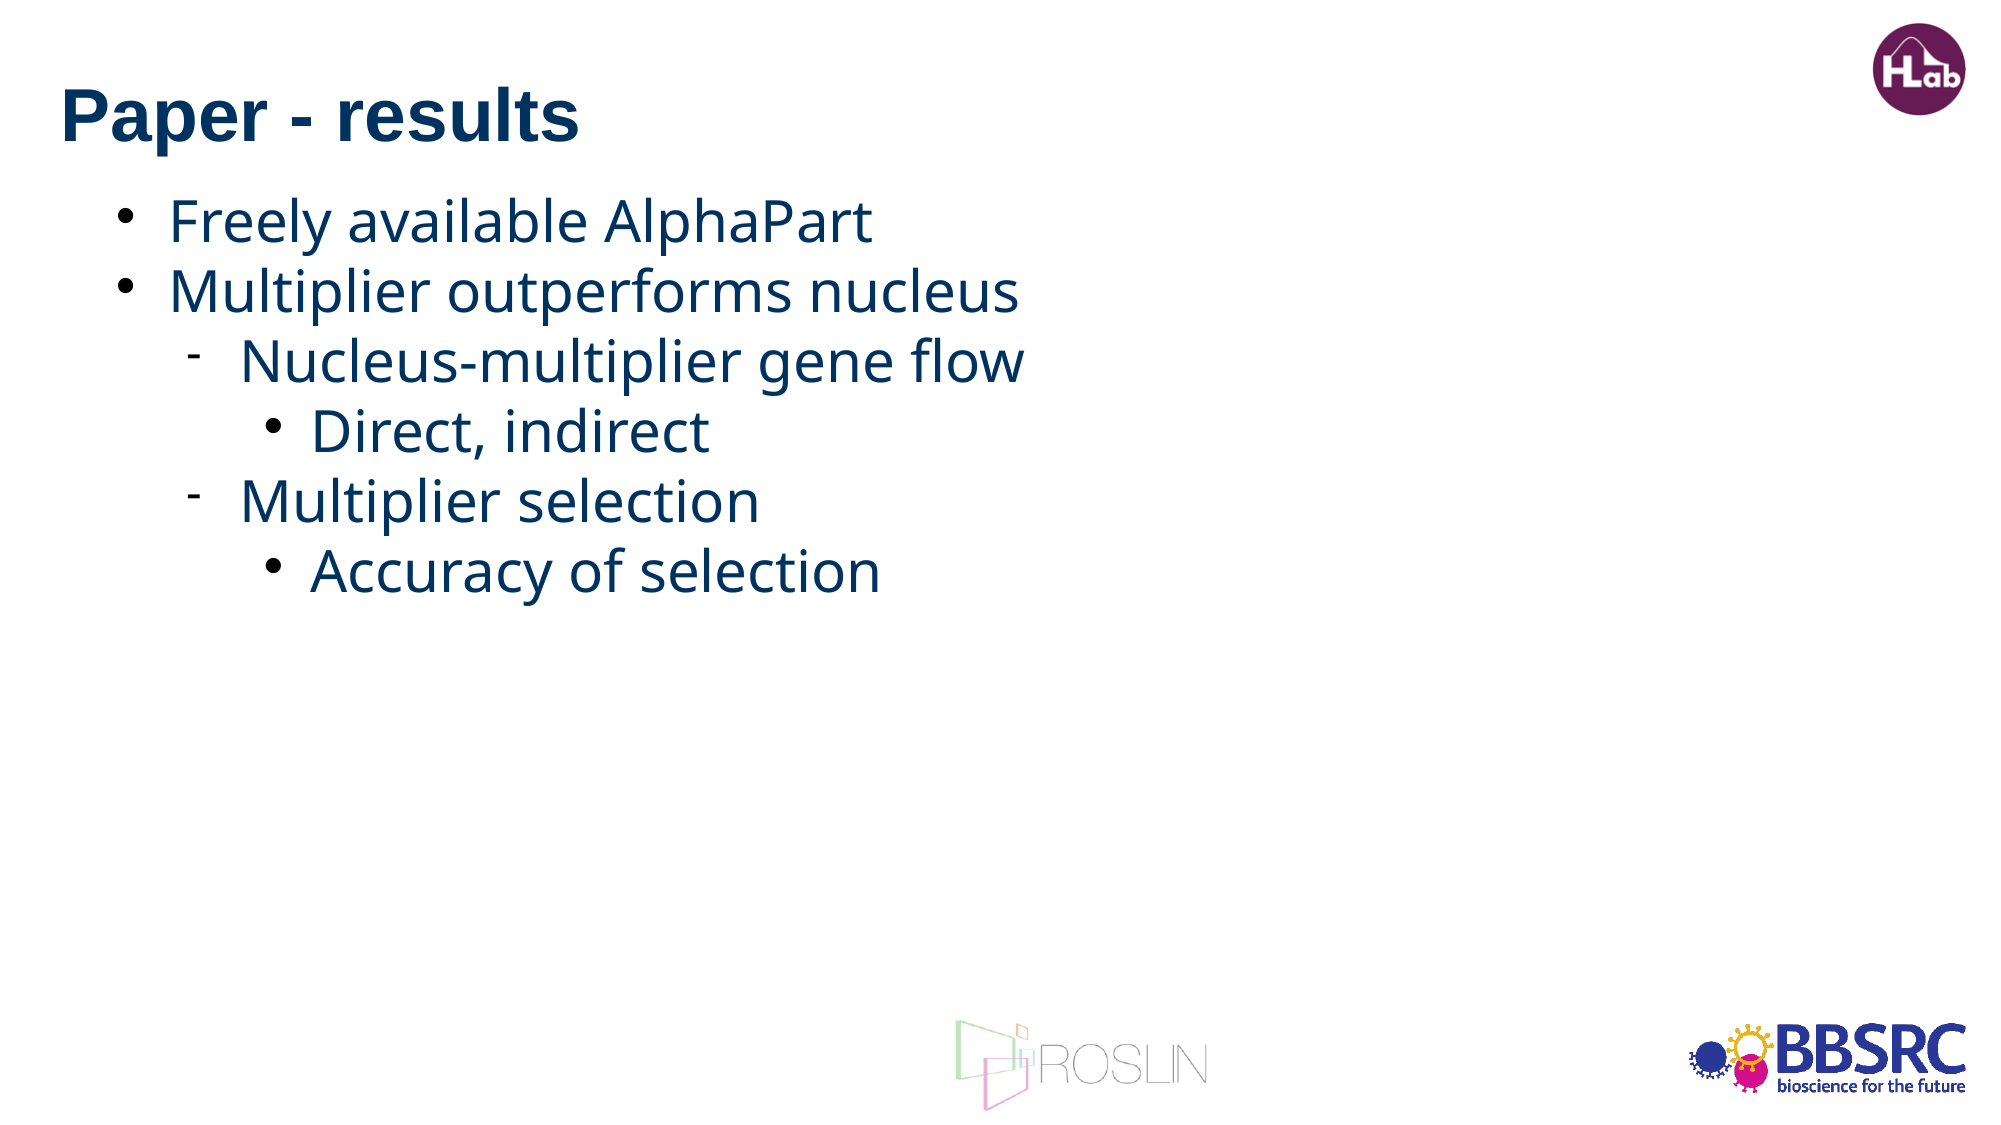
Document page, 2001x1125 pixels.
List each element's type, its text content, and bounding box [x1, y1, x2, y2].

text_box Paper - results [45, 59, 1926, 166]
picture [1872, 21, 1966, 116]
picture [1687, 1020, 1966, 1099]
text_box Freely available AlphaPart Multiplier outperforms nucleus Nucleus-multiplier gene flow Direct, indirect Multiplier selection Accuracy of selection [83, 176, 1966, 975]
picture [948, 985, 1220, 1125]
